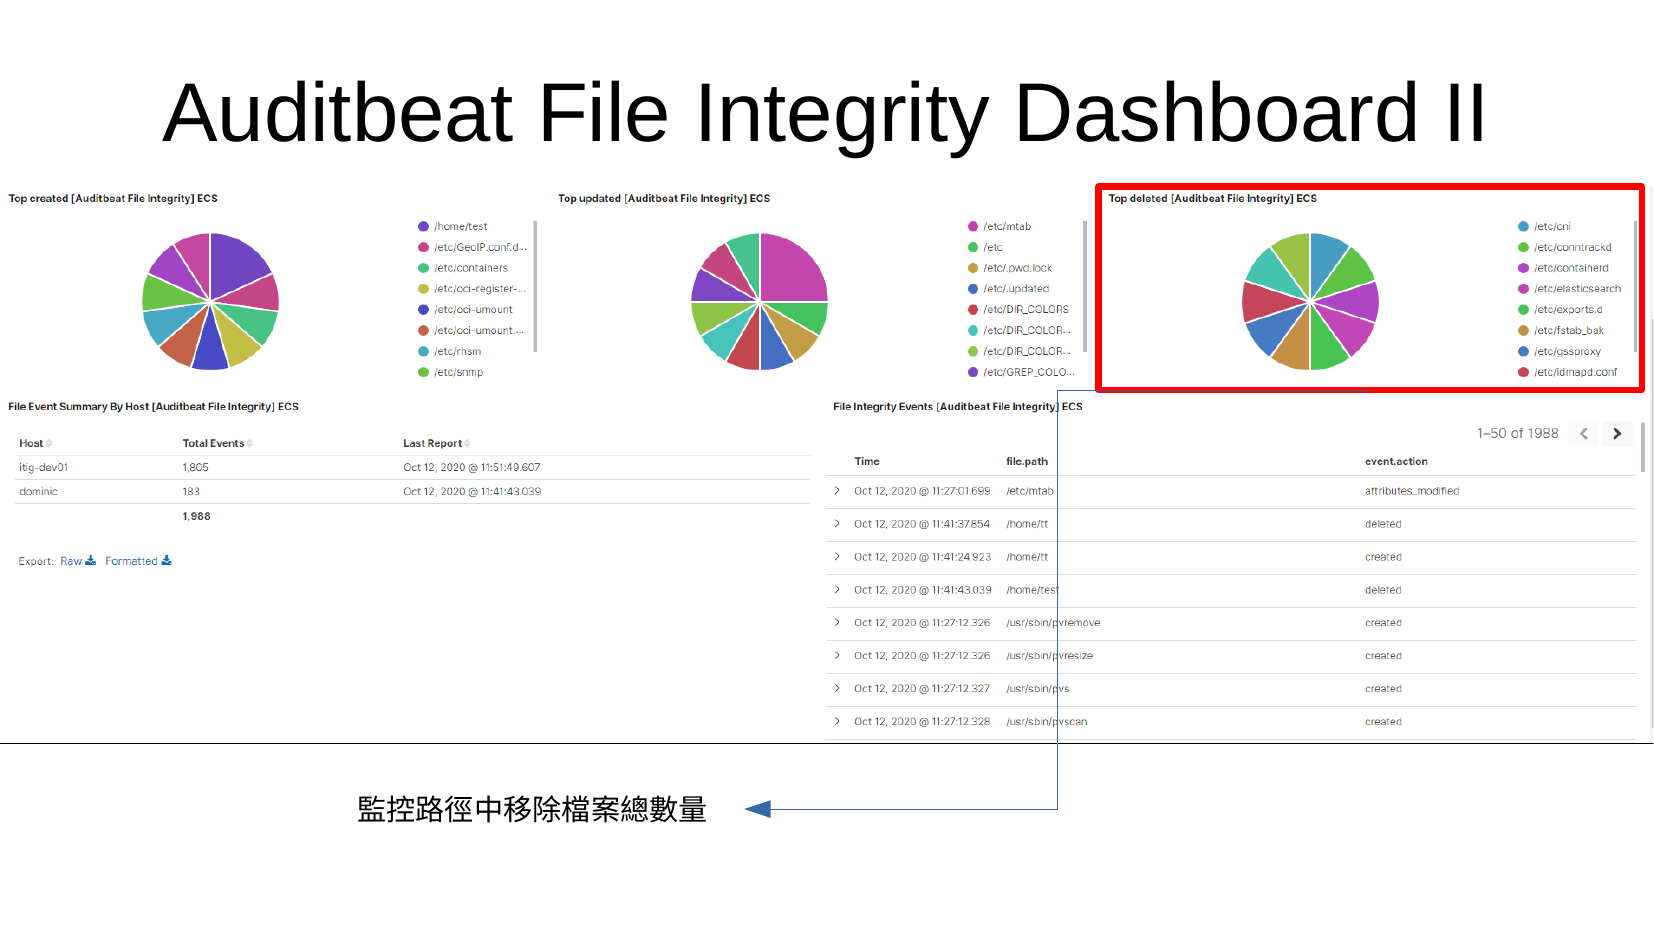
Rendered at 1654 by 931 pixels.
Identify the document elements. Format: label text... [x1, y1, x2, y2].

text_box 監控路徑中移除檔案總數量 [342, 779, 745, 839]
picture [1102, 190, 1639, 387]
picture [1058, 186, 1654, 744]
picture [0, 186, 1095, 744]
text_box Auditbeat File Integrity Dashboard II [85, 59, 1568, 186]
